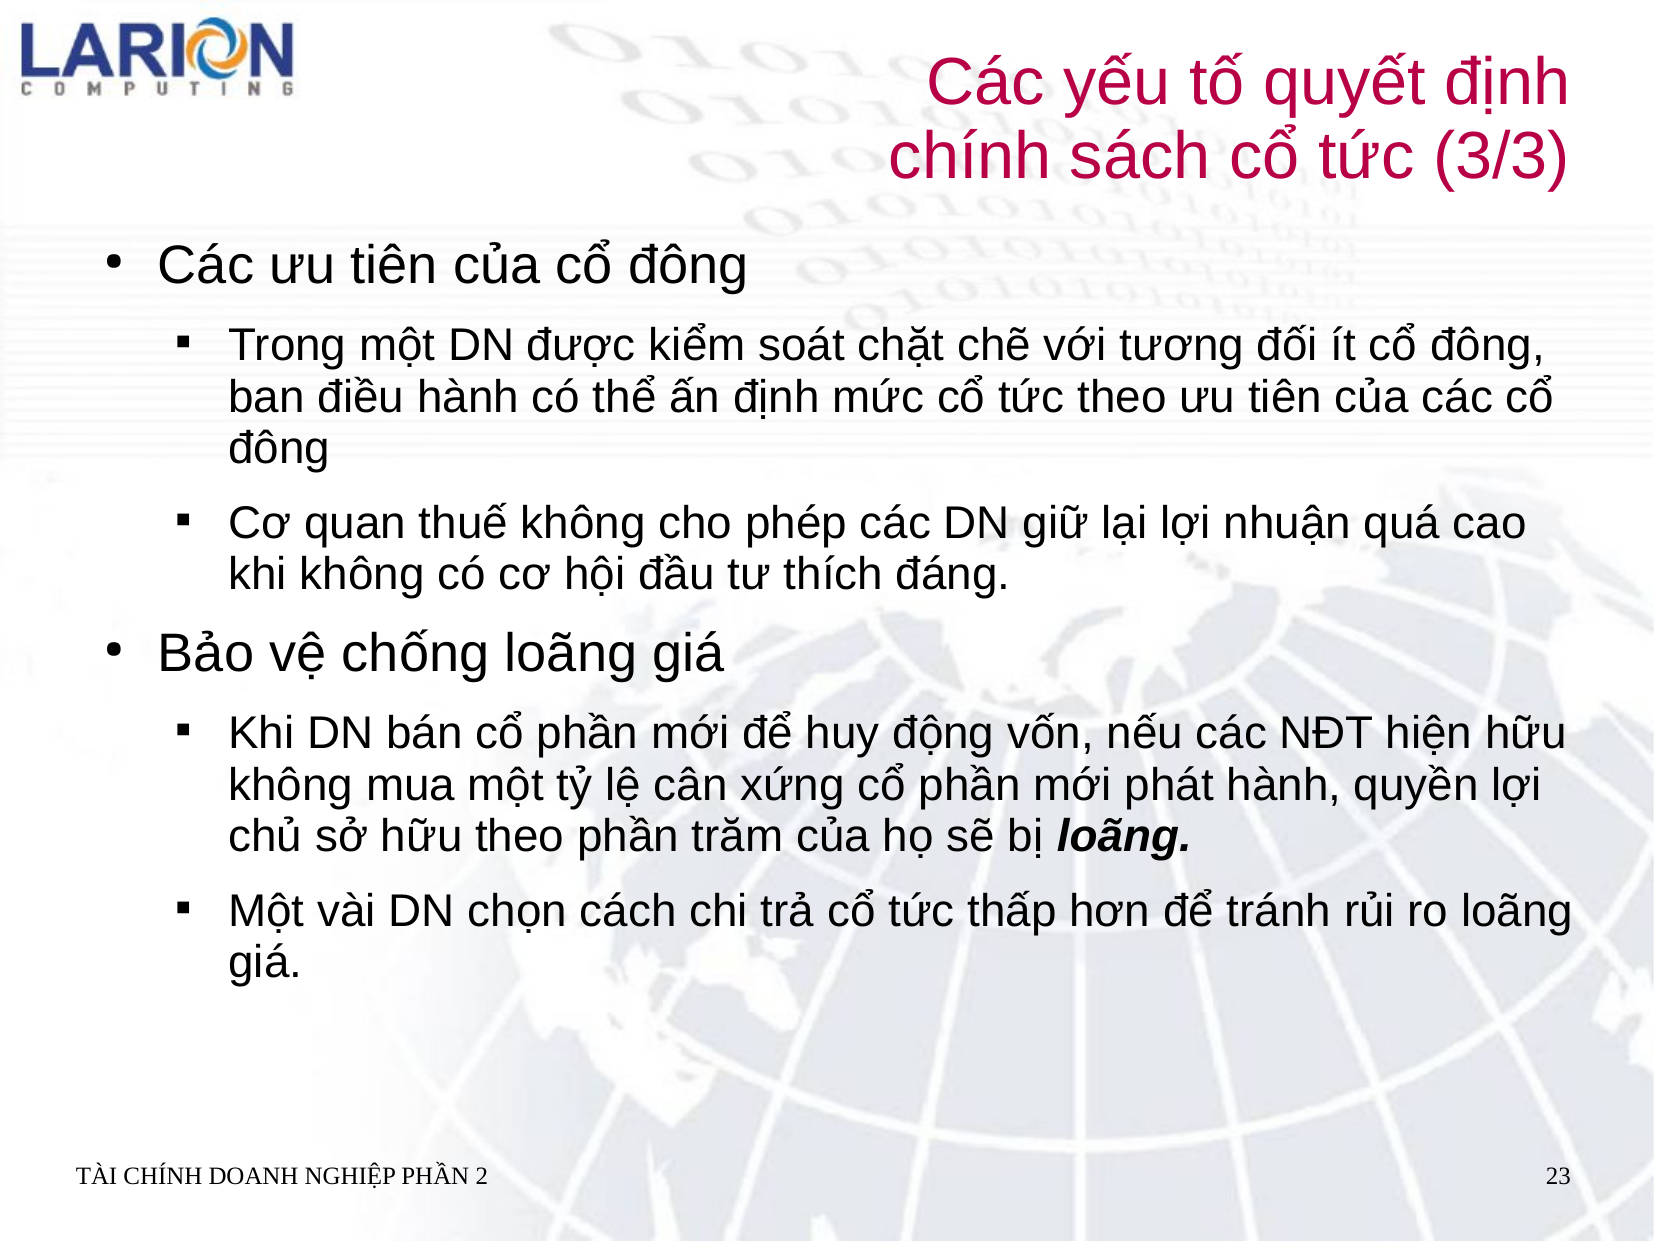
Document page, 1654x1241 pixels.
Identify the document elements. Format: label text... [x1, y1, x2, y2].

list Các ưu tiên của cổ đông Trong một DN được kiểm soát chặt chẽ với tương đối ít cổ đông, ban điều hành có thể ấn định mức cổ tức theo ưu tiên của các cổ đông Cơ quan thuế không cho phép các DN giữ lại lợi nhuận quá cao khi không có cơ hội đầu tư thích đáng. Bảo vệ chống loãng giá Khi DN bán cổ phần mới để huy động vốn, nếu các NĐT hiện hữu không mua một tỷ lệ cân xứng cổ phần mới phát hành, quyền lợi chủ sở hữu theo phần trăm của họ sẽ bị loãng. Một vài DN chọn cách chi trả cổ tức thấp hơn để tránh rủi ro loãng giá. [86, 234, 1576, 1039]
picture [0, 0, 1654, 1241]
title Các yếu tố quyết định chính sách cổ tức (3/3) [300, 43, 1571, 194]
